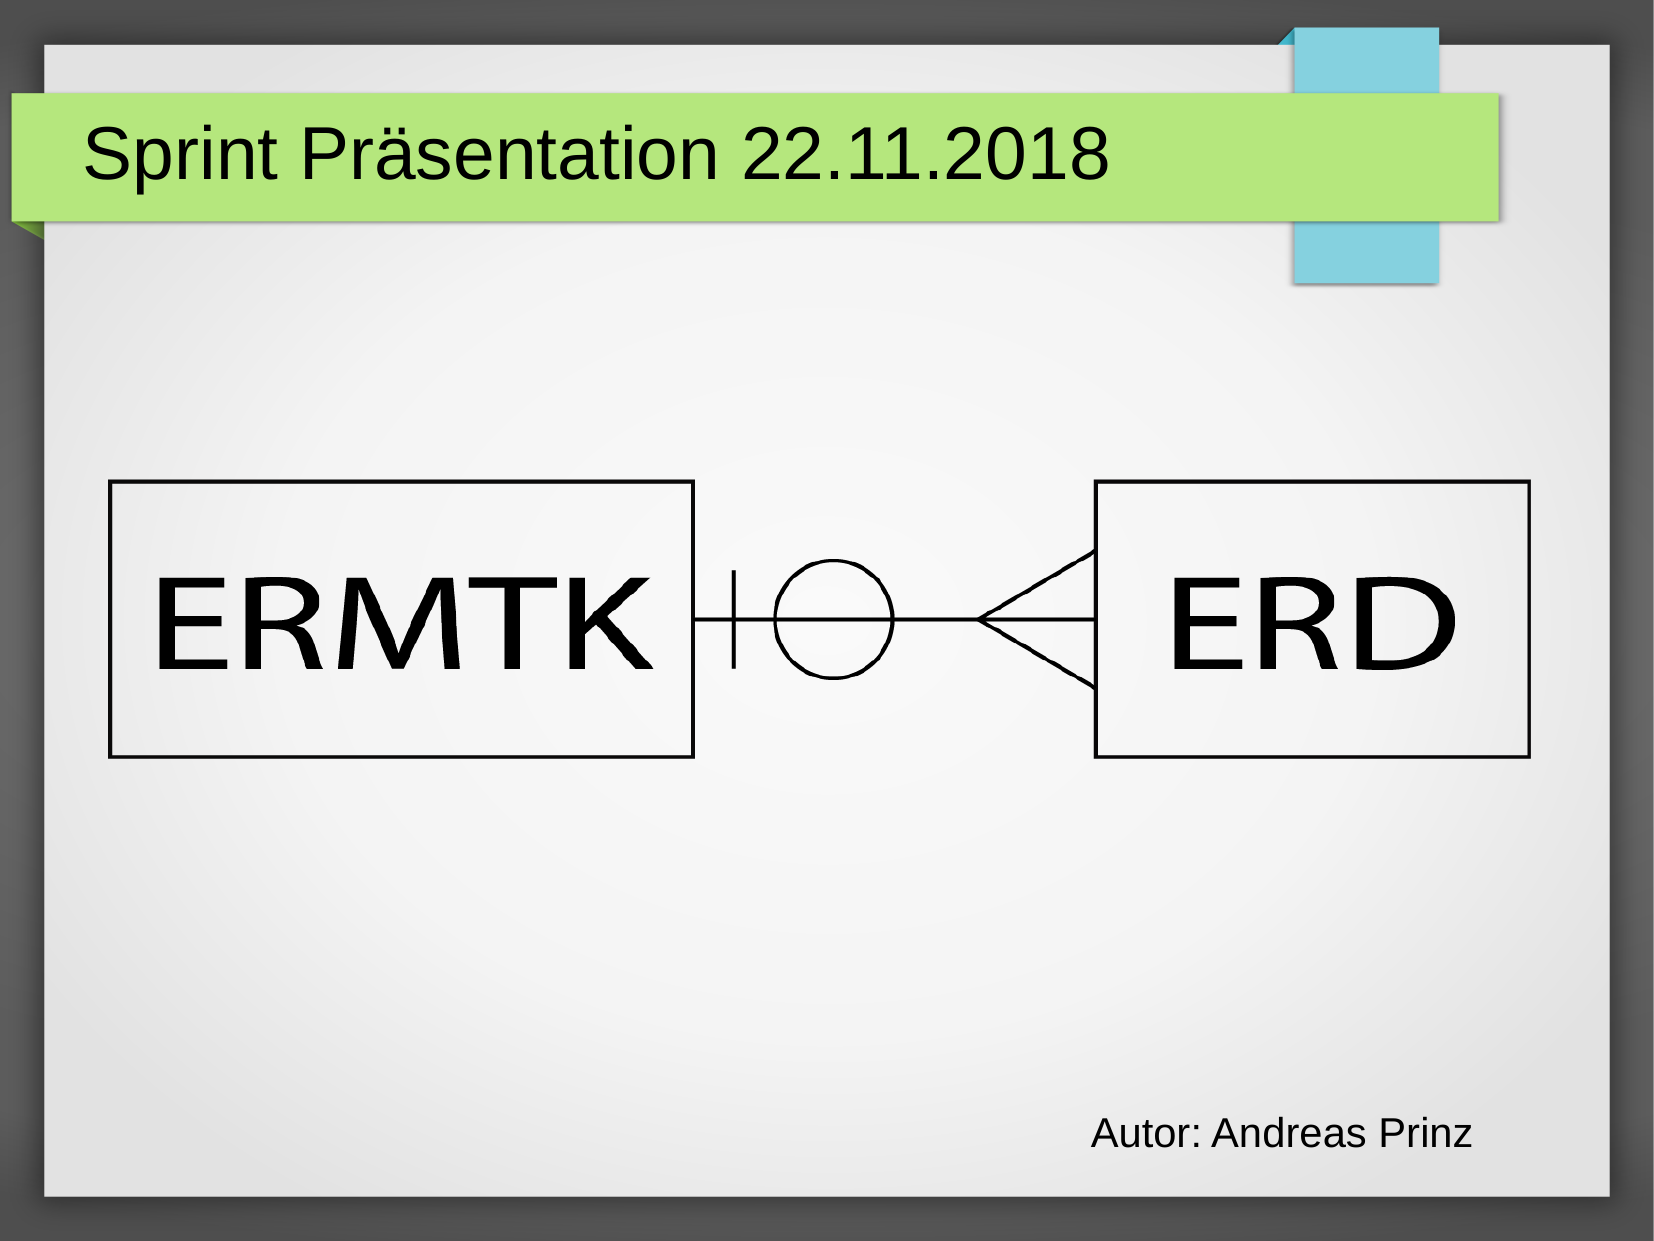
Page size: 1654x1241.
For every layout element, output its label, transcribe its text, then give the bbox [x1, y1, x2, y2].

title Sprint Präsentation 22.11.2018 [82, 94, 1264, 213]
picture [0, 0, 1654, 1241]
list Autor: Andreas Prinz [1020, 1110, 1598, 1175]
